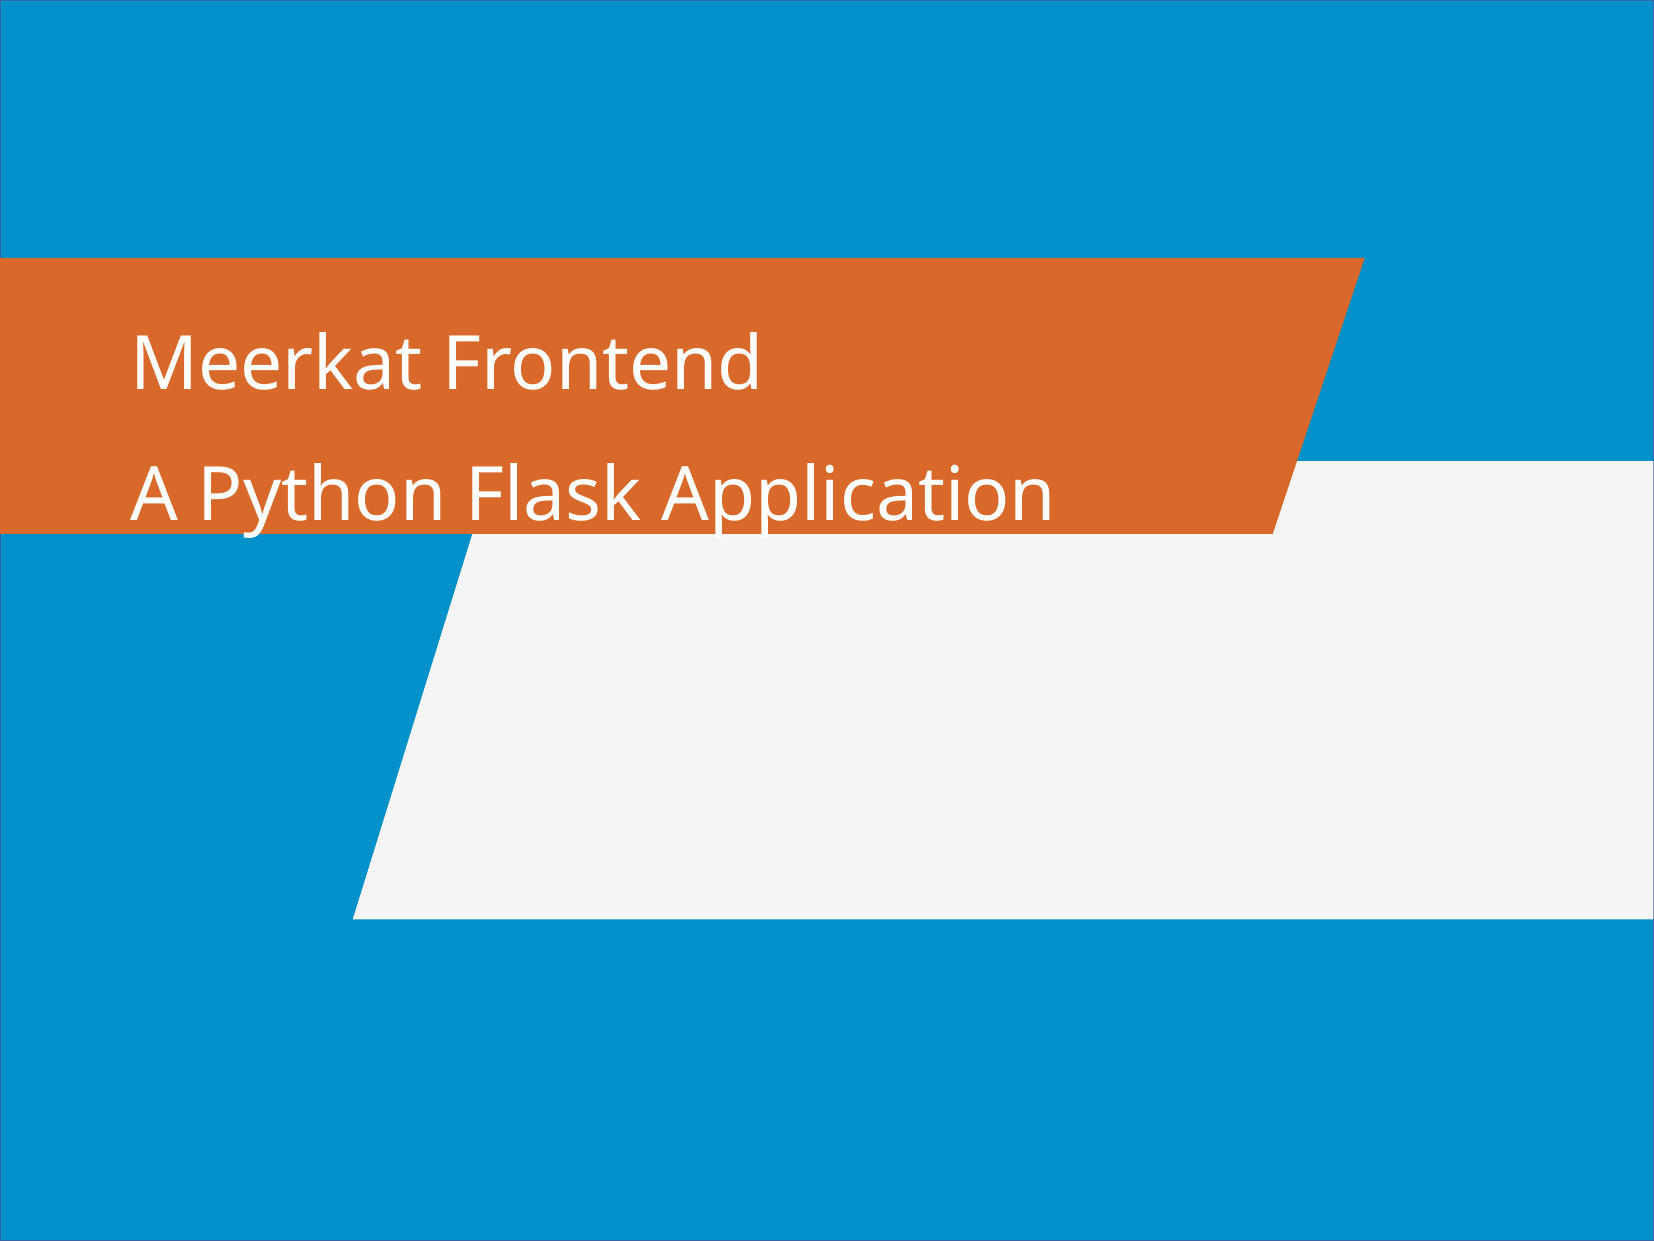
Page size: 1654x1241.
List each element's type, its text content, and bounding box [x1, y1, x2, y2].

text_box Meerkat Frontend A Python Flask Application [115, 301, 1197, 497]
text_box [0, 0, 1654, 1241]
